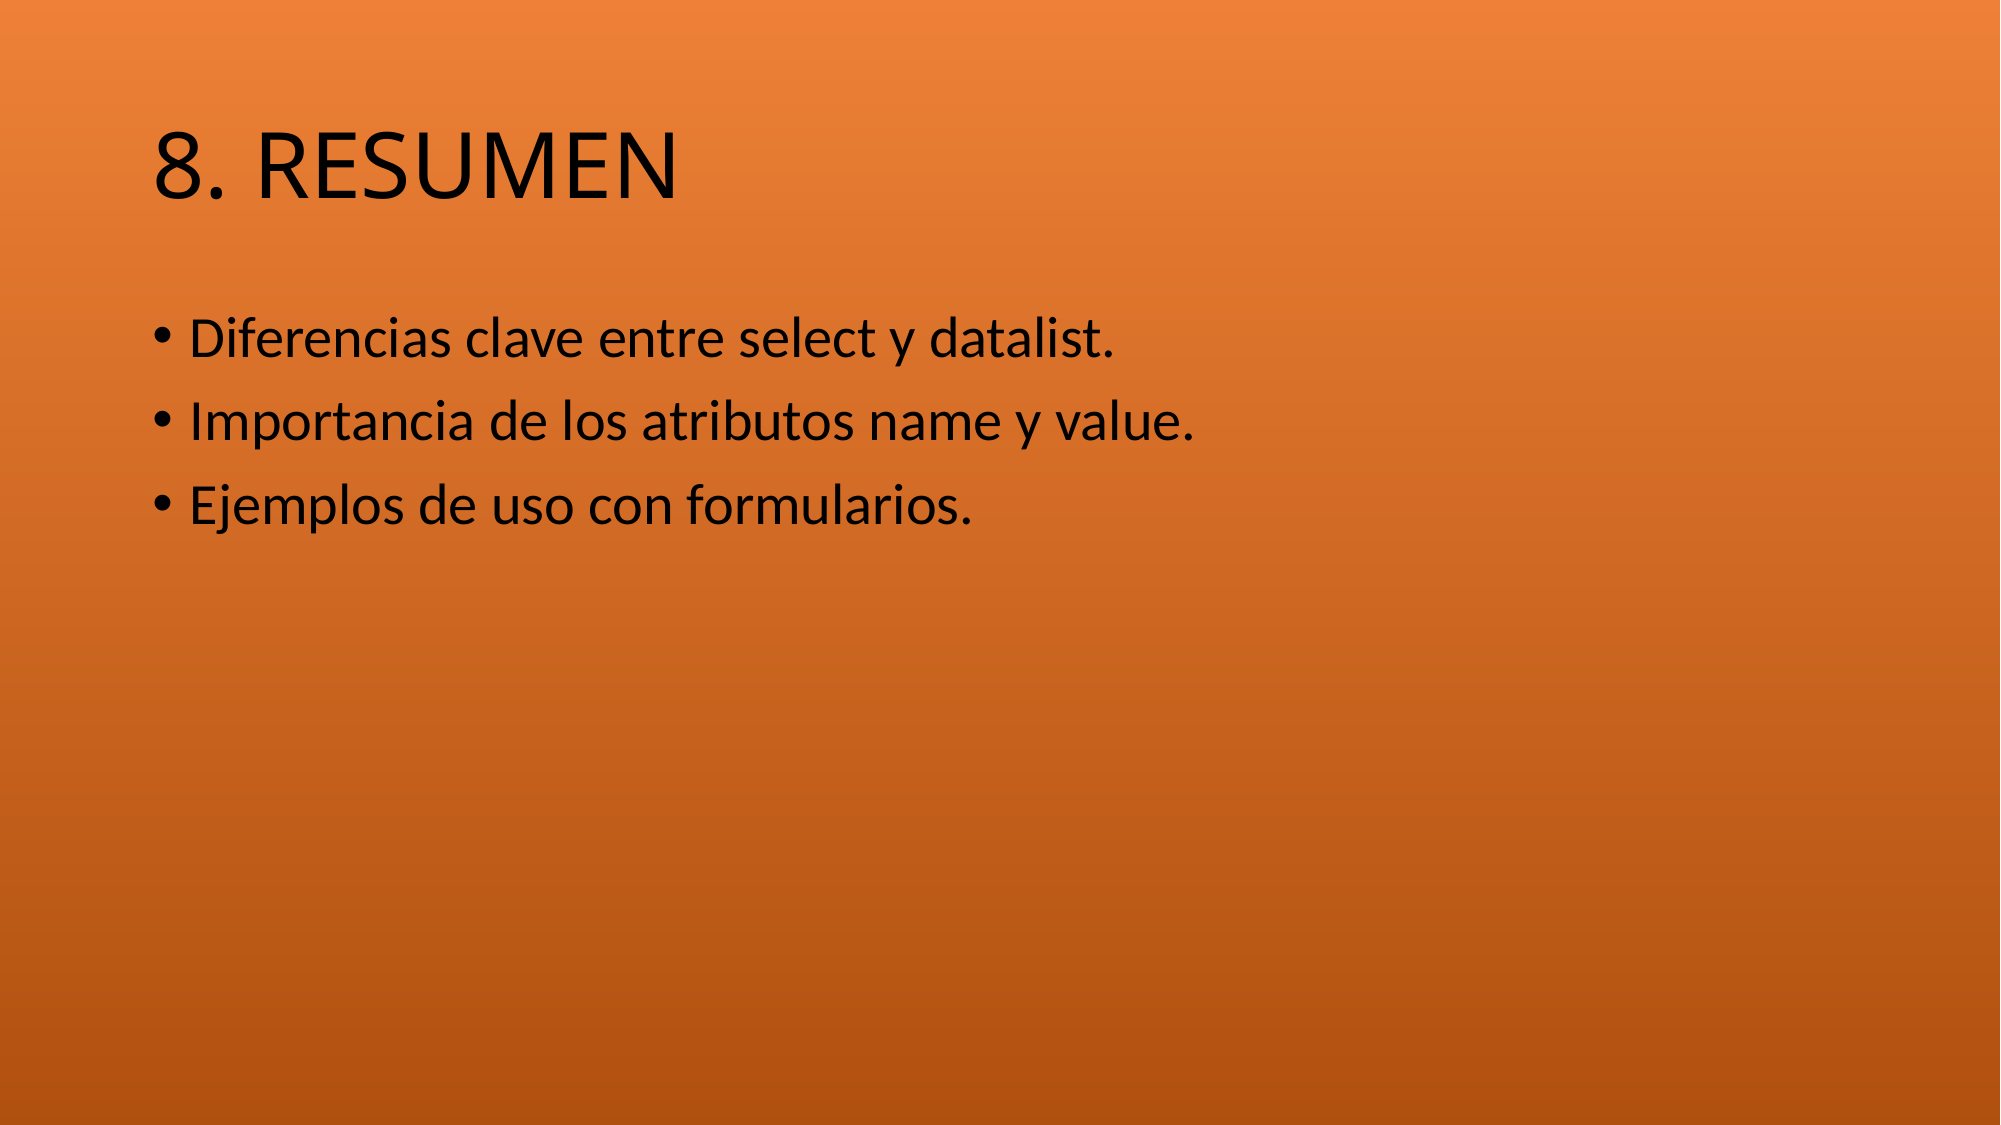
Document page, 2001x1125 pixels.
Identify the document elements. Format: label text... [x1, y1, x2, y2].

list Diferencias clave entre select y datalist. Importancia de los atributos name y value. Ejemplos de uso con formularios. [137, 299, 1863, 1014]
title 8. RESUMEN [137, 59, 1863, 278]
